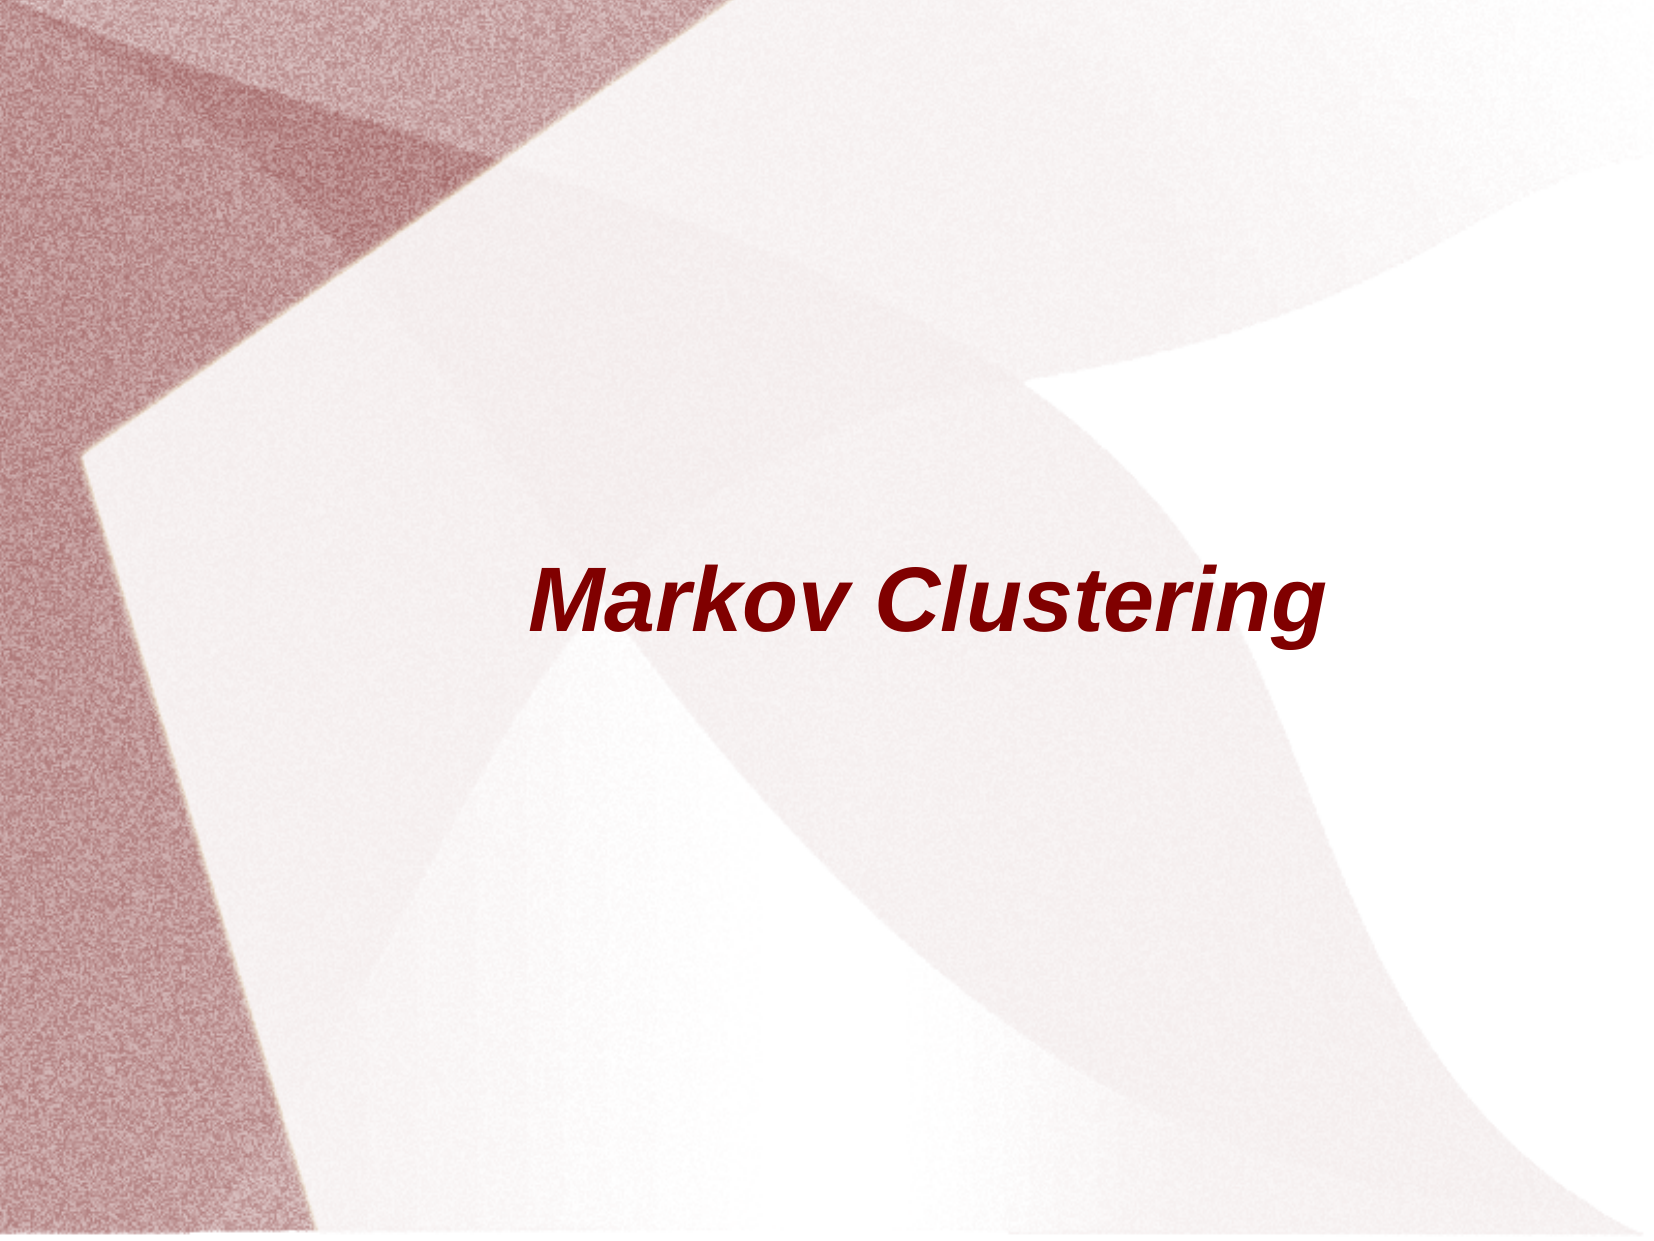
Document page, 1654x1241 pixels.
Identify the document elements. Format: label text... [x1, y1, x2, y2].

title Markov Clustering [318, 496, 1329, 704]
picture [0, 0, 1654, 1241]
